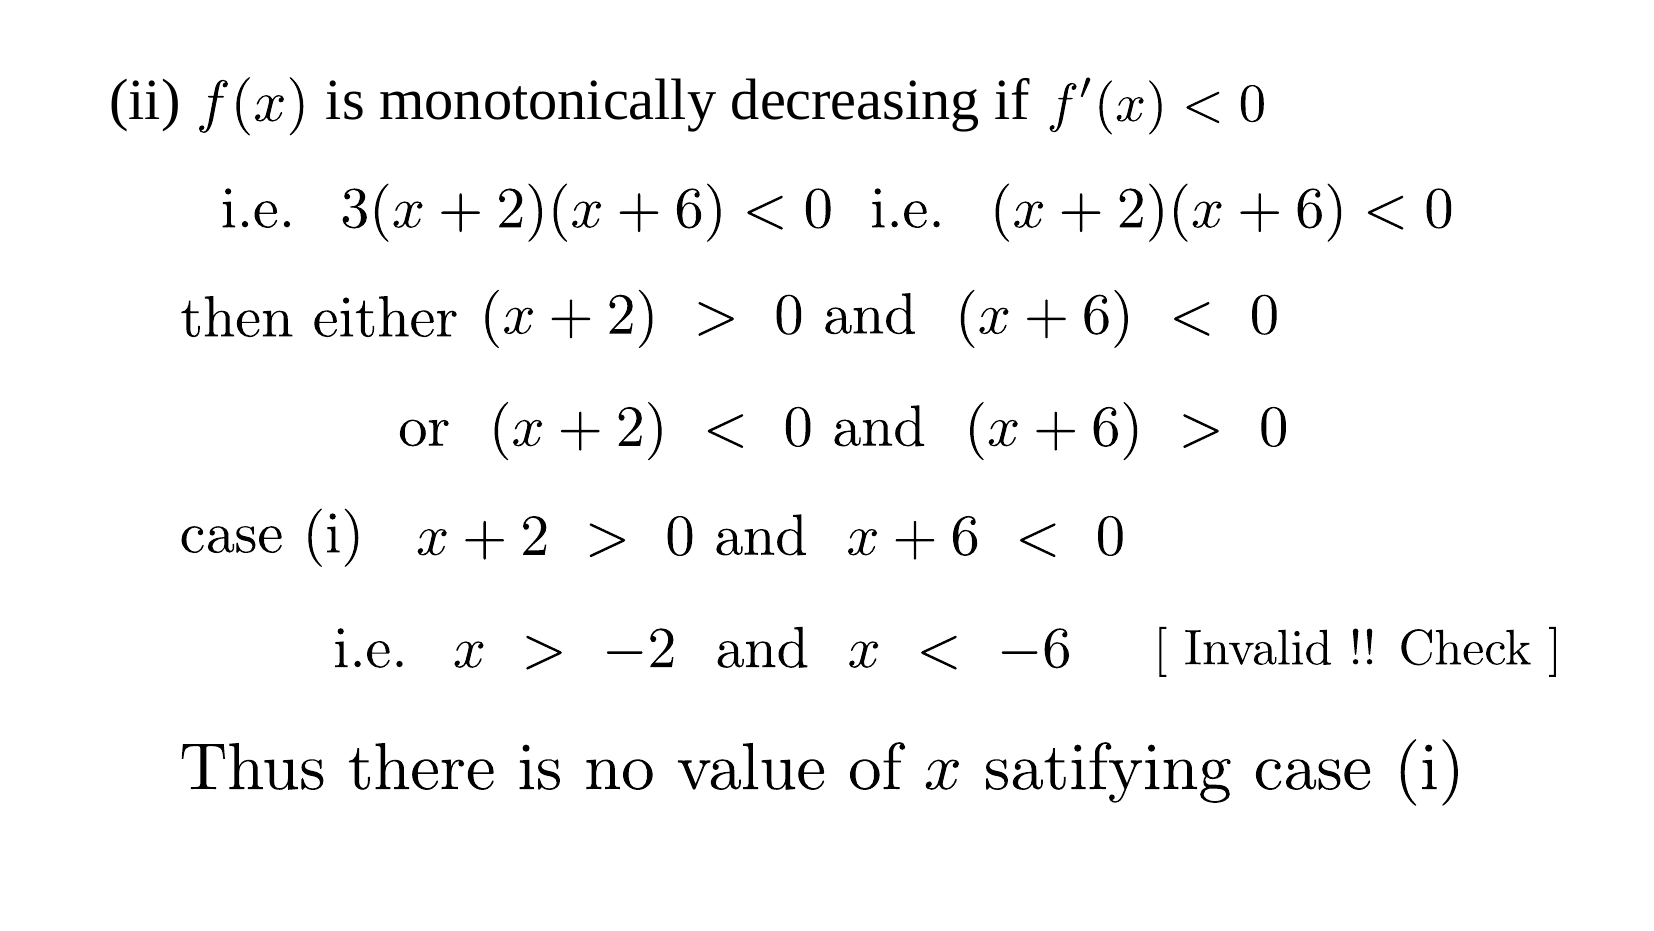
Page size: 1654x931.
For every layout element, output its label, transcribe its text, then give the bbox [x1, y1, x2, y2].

text_box [482, 289, 1277, 349]
text_box [181, 508, 359, 567]
text_box [335, 626, 1069, 670]
title (ii) is monotonically decreasing if [35, 35, 1619, 898]
text_box [198, 77, 304, 136]
text_box [417, 514, 1123, 560]
text_box [399, 401, 1286, 461]
text_box [872, 183, 1452, 242]
text_box [181, 739, 1458, 806]
text_box [1049, 77, 1264, 135]
text_box [222, 183, 831, 242]
text_box [181, 295, 457, 338]
text_box [1156, 626, 1556, 677]
